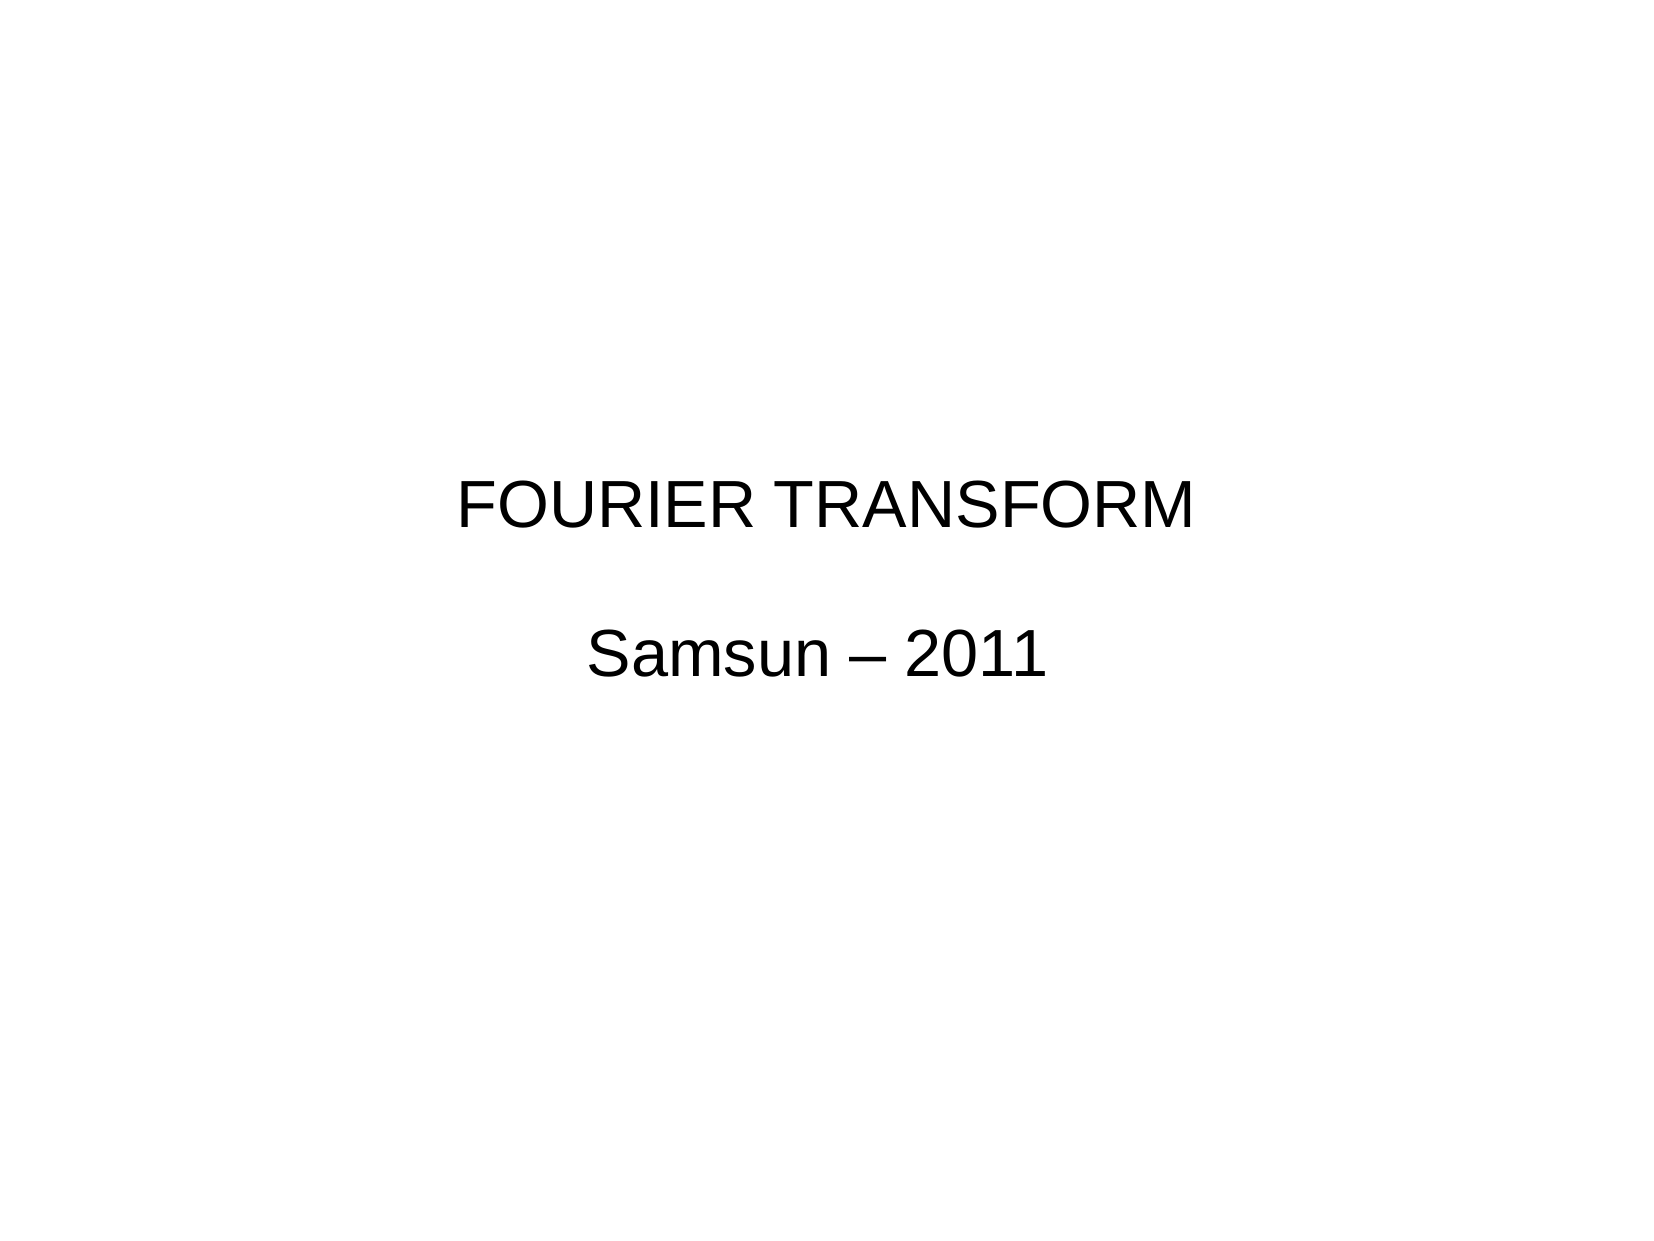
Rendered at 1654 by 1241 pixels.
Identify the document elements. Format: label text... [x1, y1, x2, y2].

subtitle FOURIER TRANSFORM Samsun – 2011 [82, 49, 1571, 1109]
